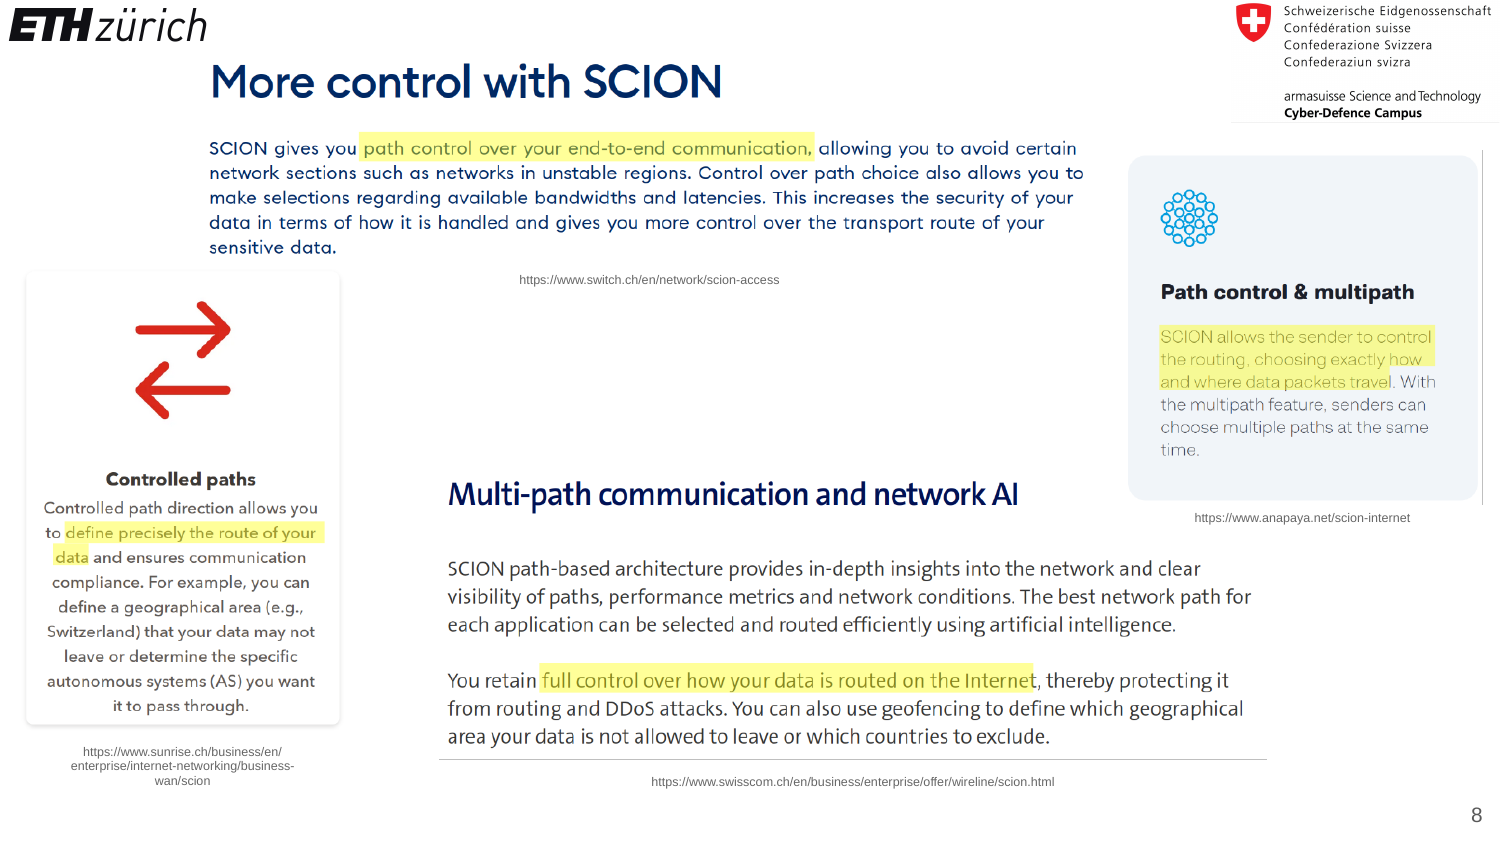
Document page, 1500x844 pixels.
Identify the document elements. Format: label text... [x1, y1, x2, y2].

text_box [539, 663, 1034, 693]
text_box [1159, 324, 1436, 390]
text_box https://www.sunrise.ch/business/en/enterprise/internet-networking/business-wan/scion [49, 738, 316, 796]
text_box https://www.swisscom.ch/en/business/enterprise/offer/wireline/scion.html [572, 767, 1134, 827]
text_box https://www.switch.ch/en/network/scion-access [354, 266, 945, 325]
text_box [358, 131, 815, 162]
text_box https://www.anapaya.net/scion-internet [1154, 504, 1450, 562]
text_box [53, 521, 325, 566]
picture [1231, 0, 1500, 123]
picture [439, 150, 1483, 760]
picture [8, 8, 207, 42]
picture [17, 54, 1092, 739]
